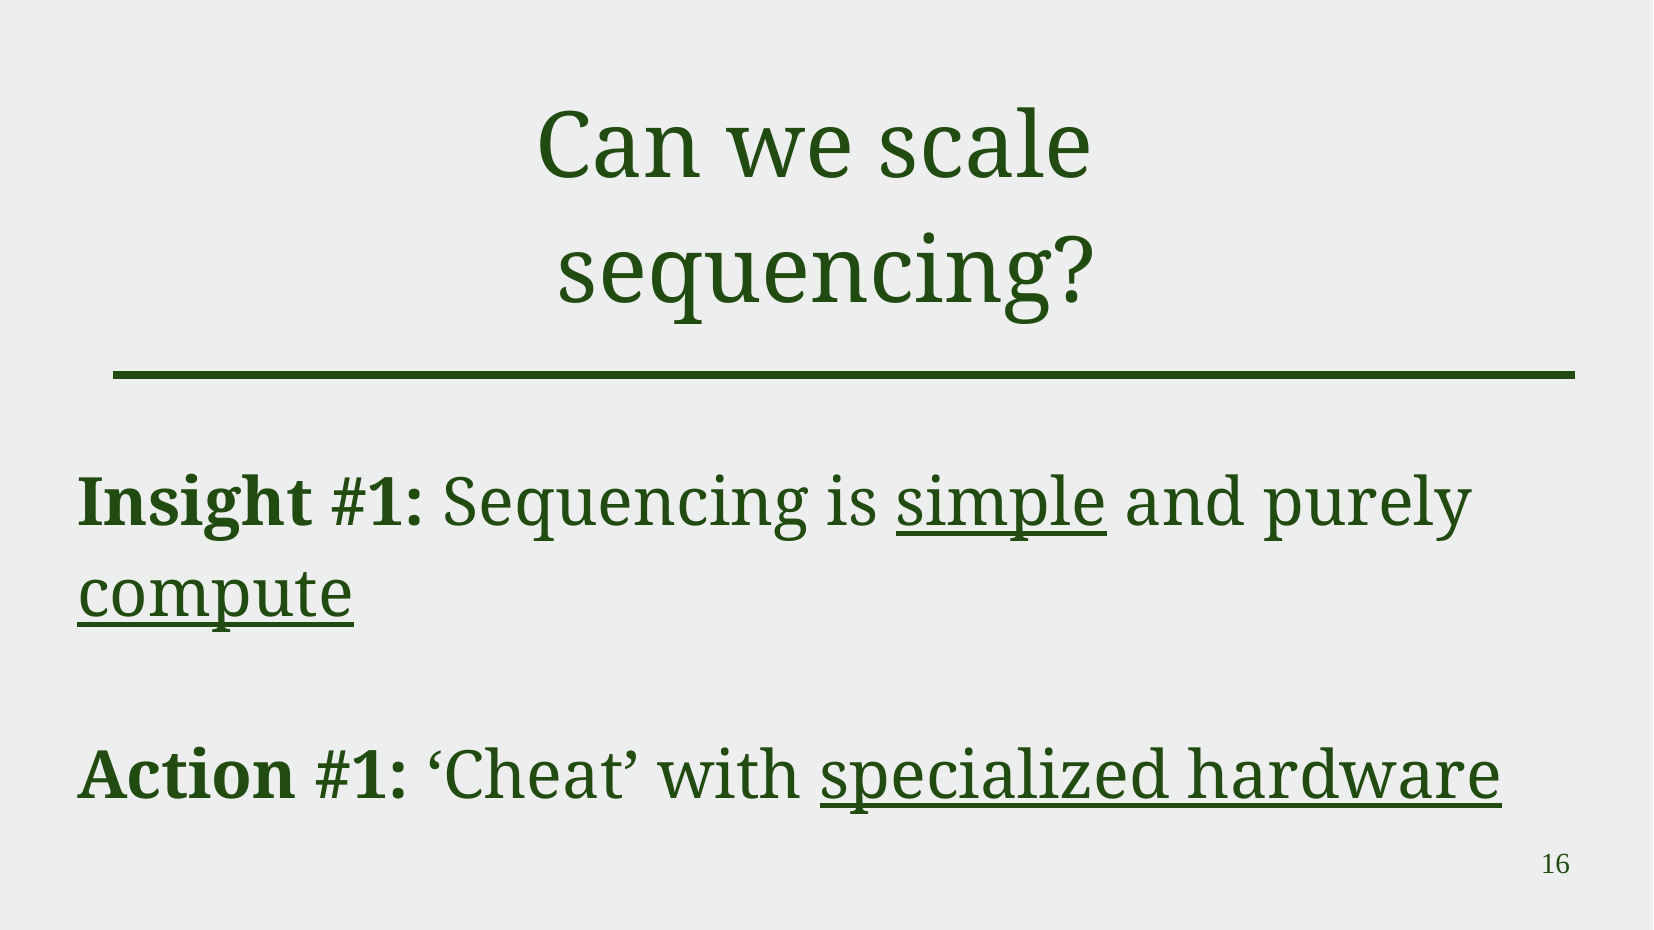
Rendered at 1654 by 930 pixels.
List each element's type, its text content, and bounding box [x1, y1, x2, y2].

subtitle Can we scale sequencing? Insight #1: Sequencing is simple and purely compute Action #1: ‘Cheat’ with specialized hardware [77, 37, 1577, 860]
